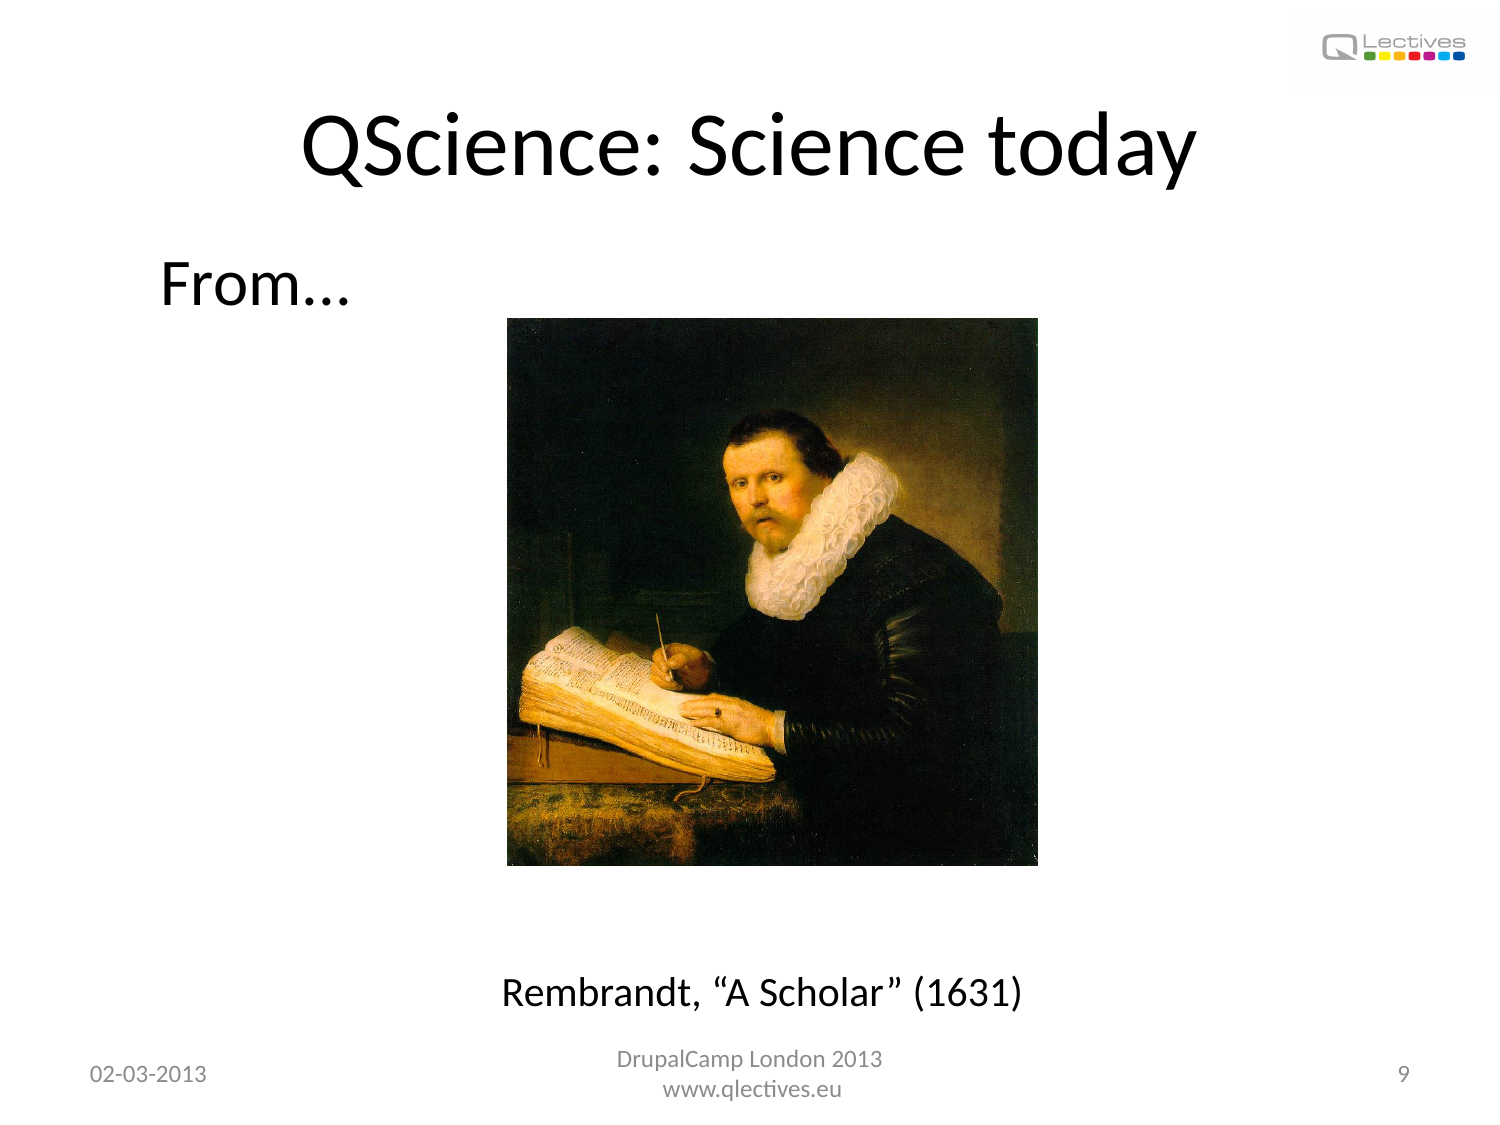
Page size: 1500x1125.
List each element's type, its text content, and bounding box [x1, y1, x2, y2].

text_box <number> [1074, 1042, 1425, 1103]
text_box Rembrandt, “A Scholar” (1631) [437, 944, 1130, 995]
text_box From... [110, 248, 544, 341]
picture [1288, 9, 1500, 90]
picture [507, 318, 1038, 866]
text_box DrupalCamp London 2013 www.qlectives.eu [512, 1042, 988, 1103]
text_box QScience: Science today [75, 45, 1425, 233]
text_box 02-03-2013 [74, 1042, 425, 1103]
